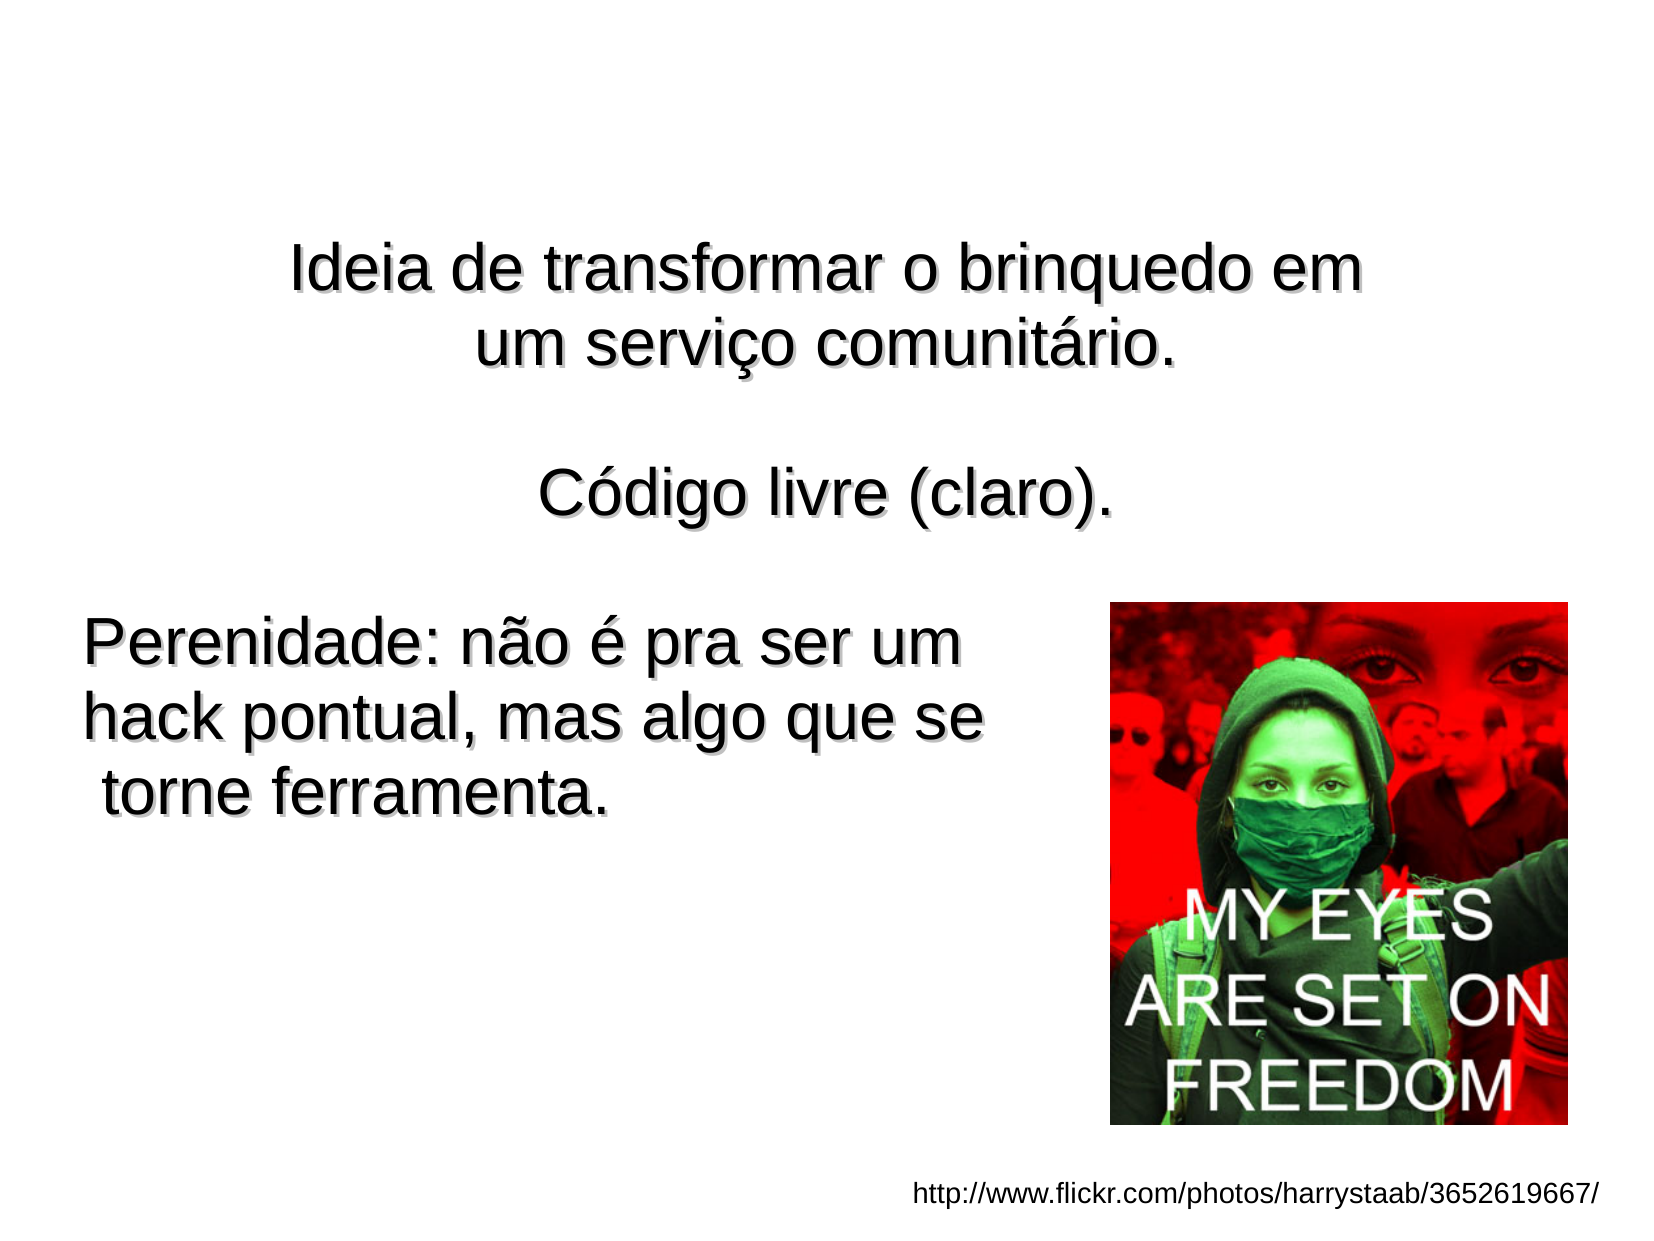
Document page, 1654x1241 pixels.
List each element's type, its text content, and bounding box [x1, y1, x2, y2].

subtitle Ideia de transformar o brinquedo em um serviço comunitário. Código livre (claro). Perenidade: não é pra ser um hack pontual, mas algo que se torne ferramenta. [82, 49, 1571, 1010]
text_box http://www.flickr.com/photos/harrystaab/3652619667/ [897, 1169, 1654, 1227]
picture [1110, 602, 1568, 1125]
